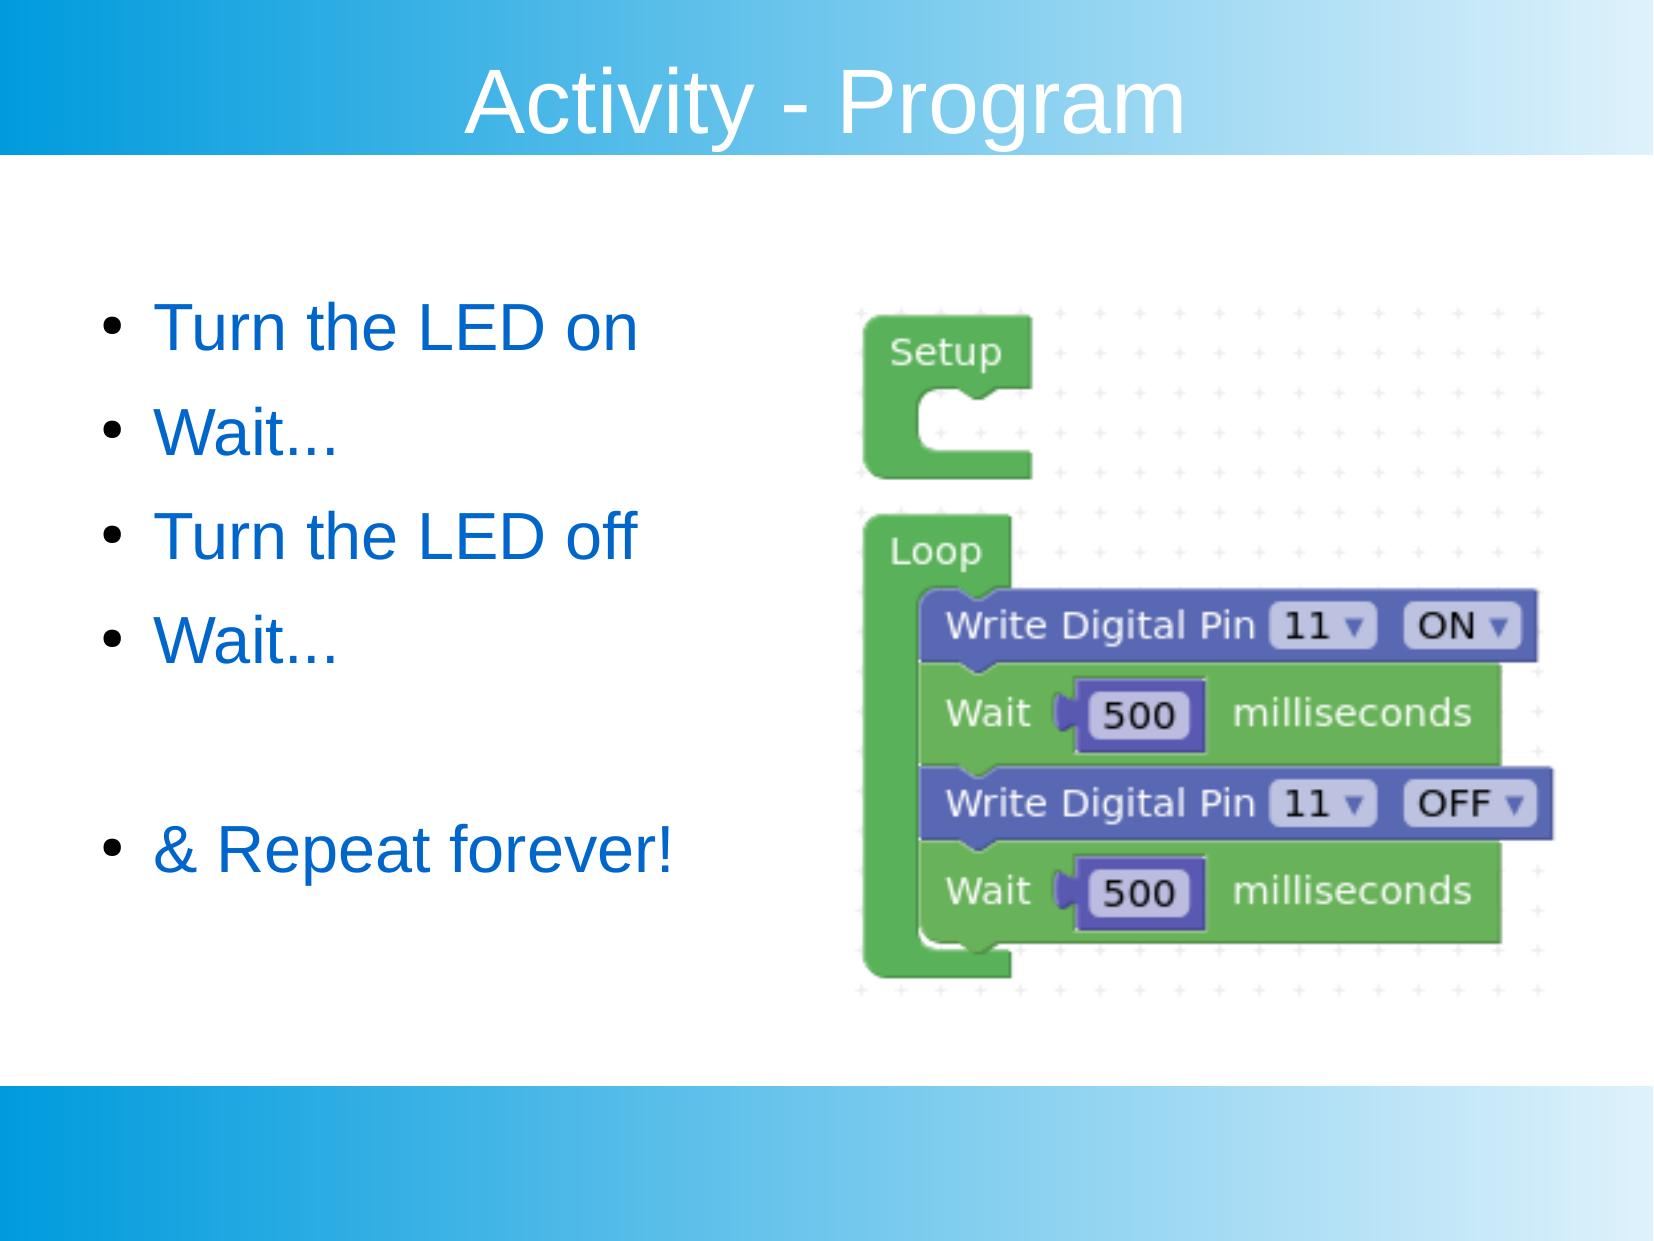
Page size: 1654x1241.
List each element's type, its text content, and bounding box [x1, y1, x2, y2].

picture [845, 297, 1572, 1003]
list Turn the LED on Wait... Turn the LED off Wait... & Repeat forever! [82, 290, 809, 1010]
title Activity - Program [82, 49, 1571, 155]
